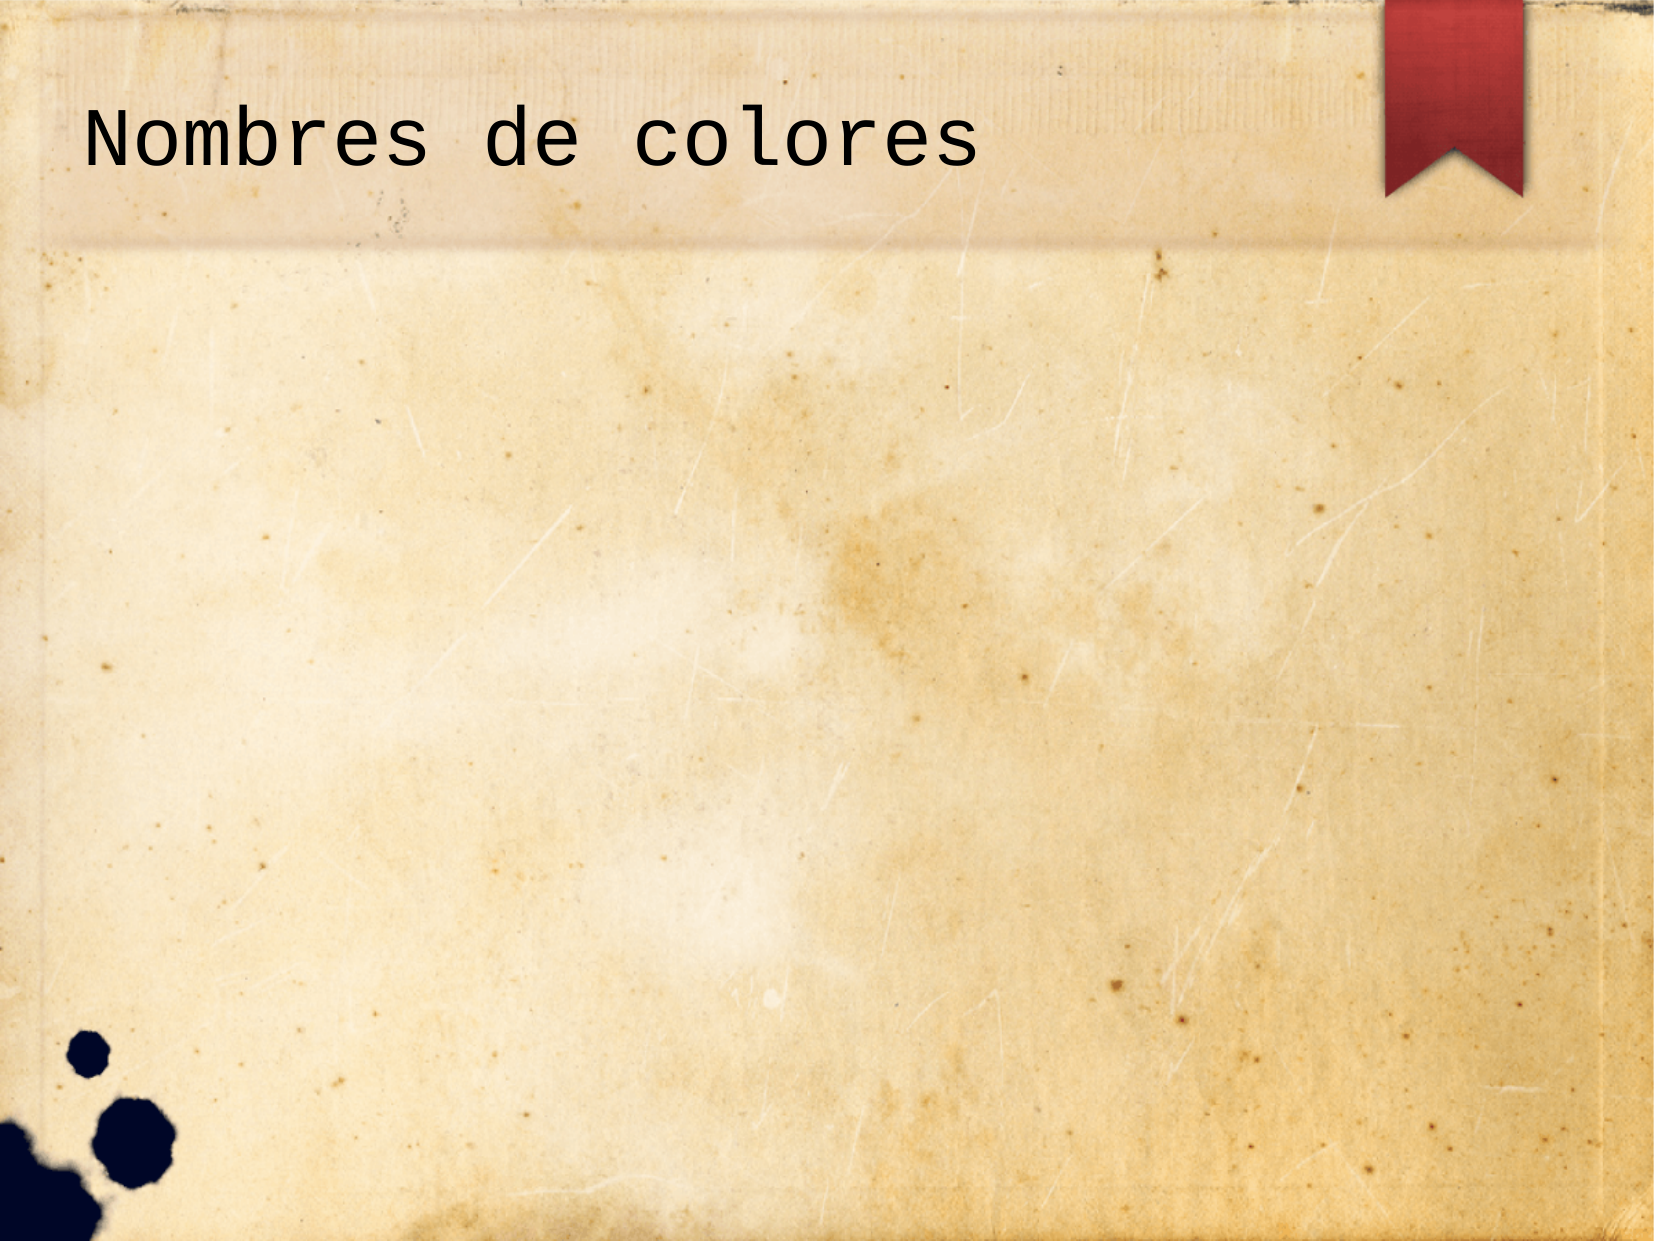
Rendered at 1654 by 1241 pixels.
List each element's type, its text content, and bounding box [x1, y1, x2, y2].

title Nombres de colores [82, 49, 1347, 237]
picture [0, 0, 1654, 1241]
